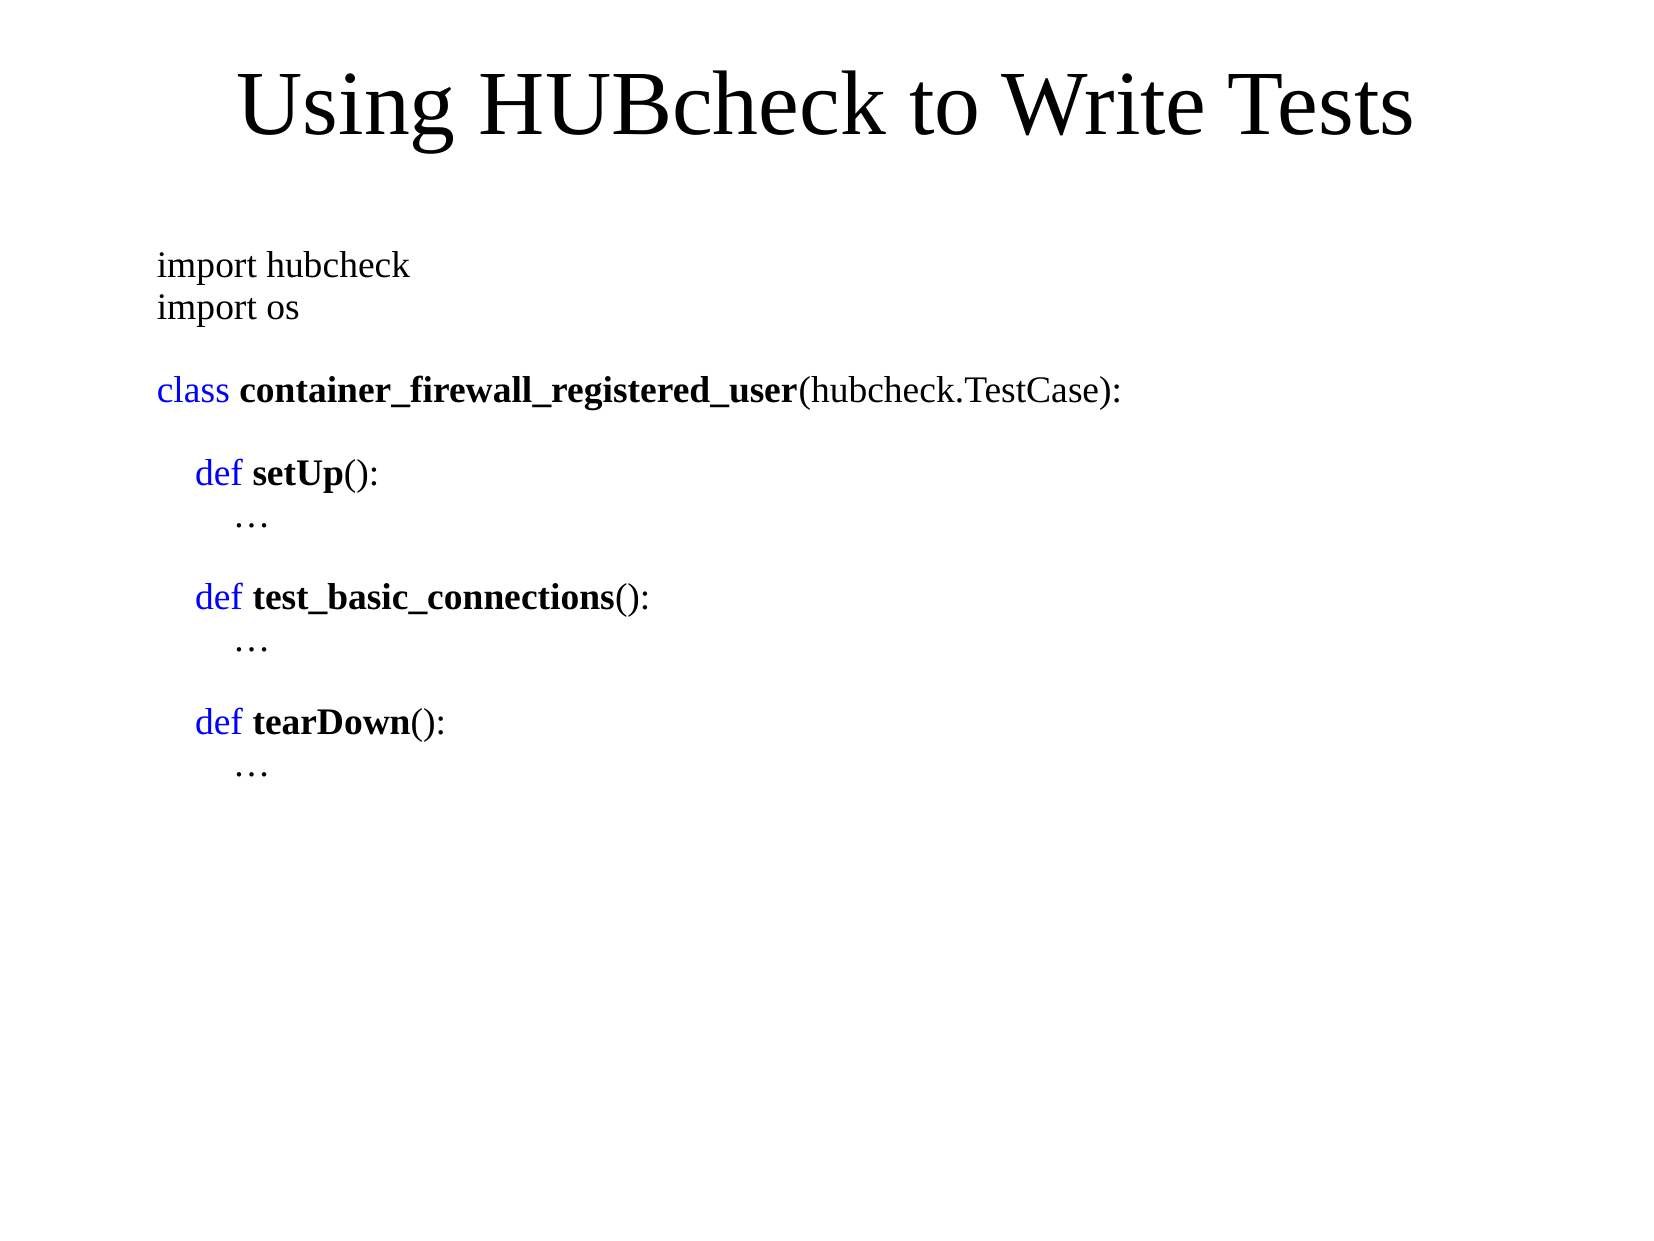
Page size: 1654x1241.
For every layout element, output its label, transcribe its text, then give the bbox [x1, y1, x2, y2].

text_box import hubcheck import os class container_firewall_registered_user(hubcheck.TestCase): def setUp(): … def test_basic_connections(): … def tearDown(): … [142, 237, 1636, 792]
title Using HUBcheck to Write Tests [82, 52, 1571, 155]
